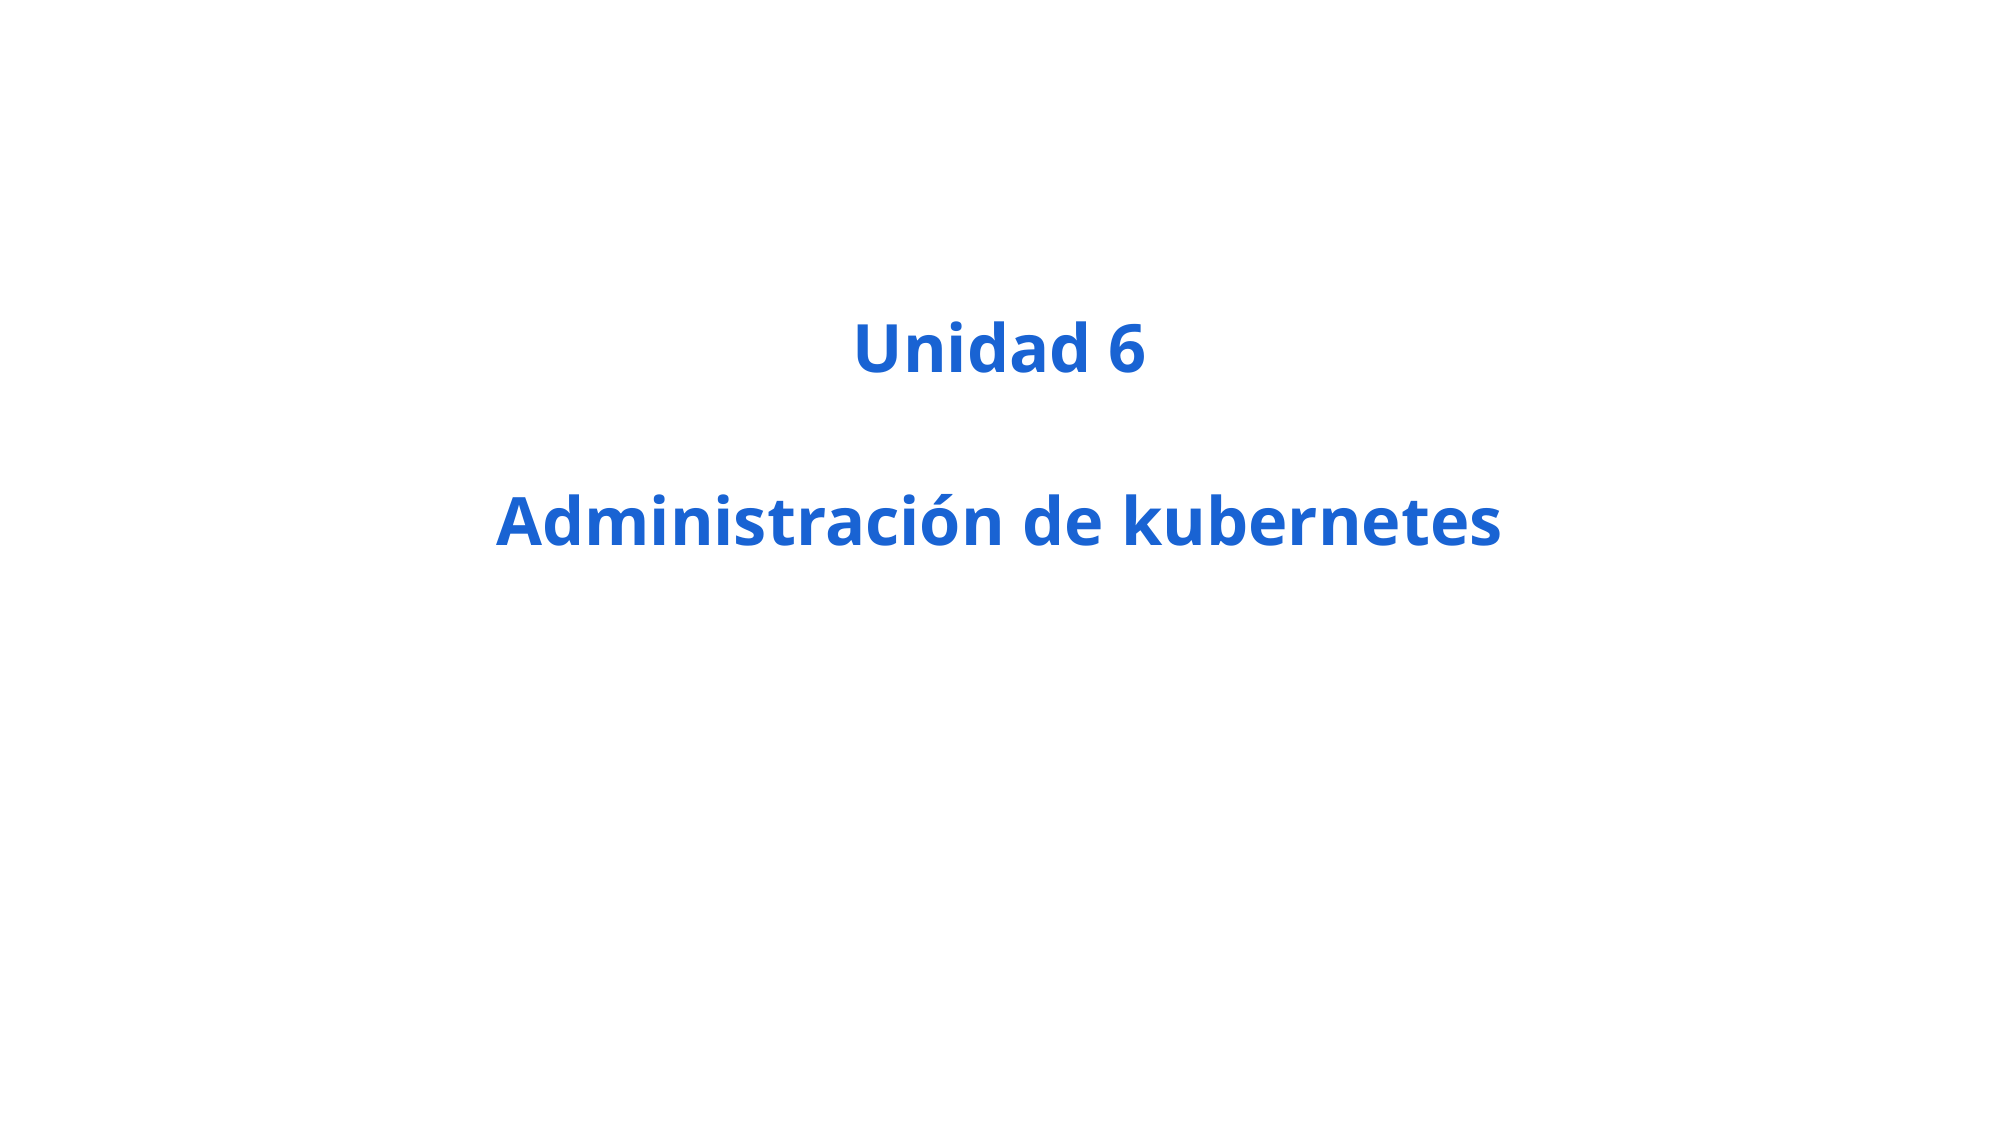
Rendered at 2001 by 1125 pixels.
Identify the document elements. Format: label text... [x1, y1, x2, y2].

text_box Unidad 6 Administración de kubernetes [149, 248, 1851, 806]
